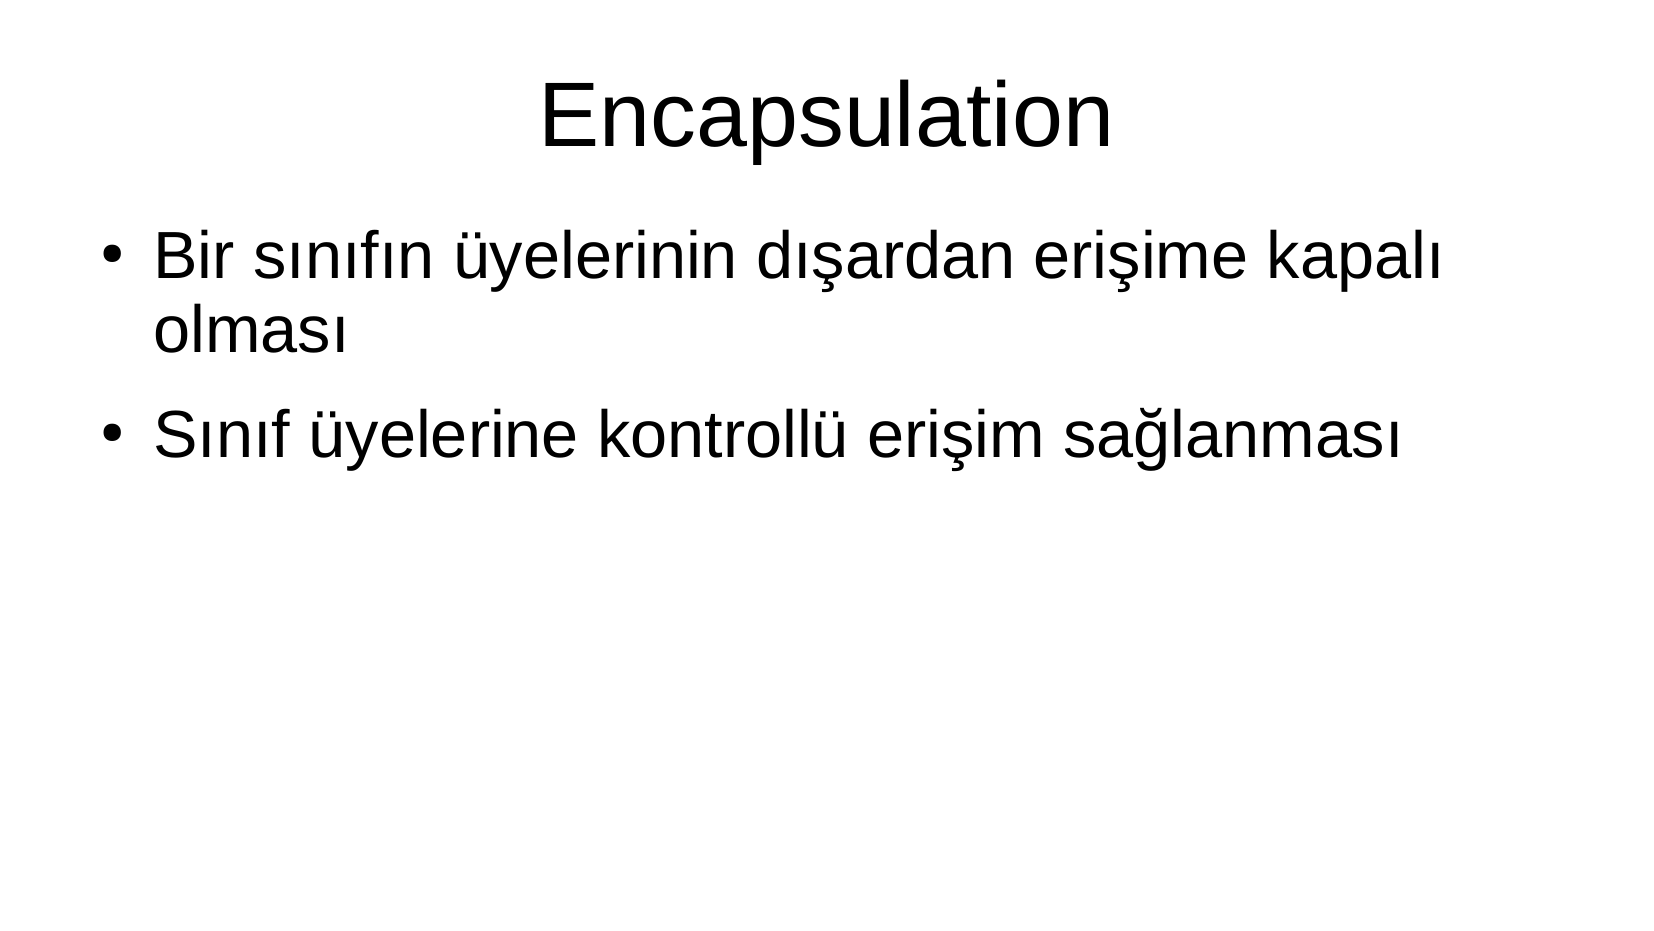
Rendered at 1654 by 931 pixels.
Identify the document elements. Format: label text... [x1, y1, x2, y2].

title Encapsulation [82, 37, 1571, 193]
list Bir sınıfın üyelerinin dışardan erişime kapalı olması Sınıf üyelerine kontrollü erişim sağlanması [82, 217, 1571, 758]
